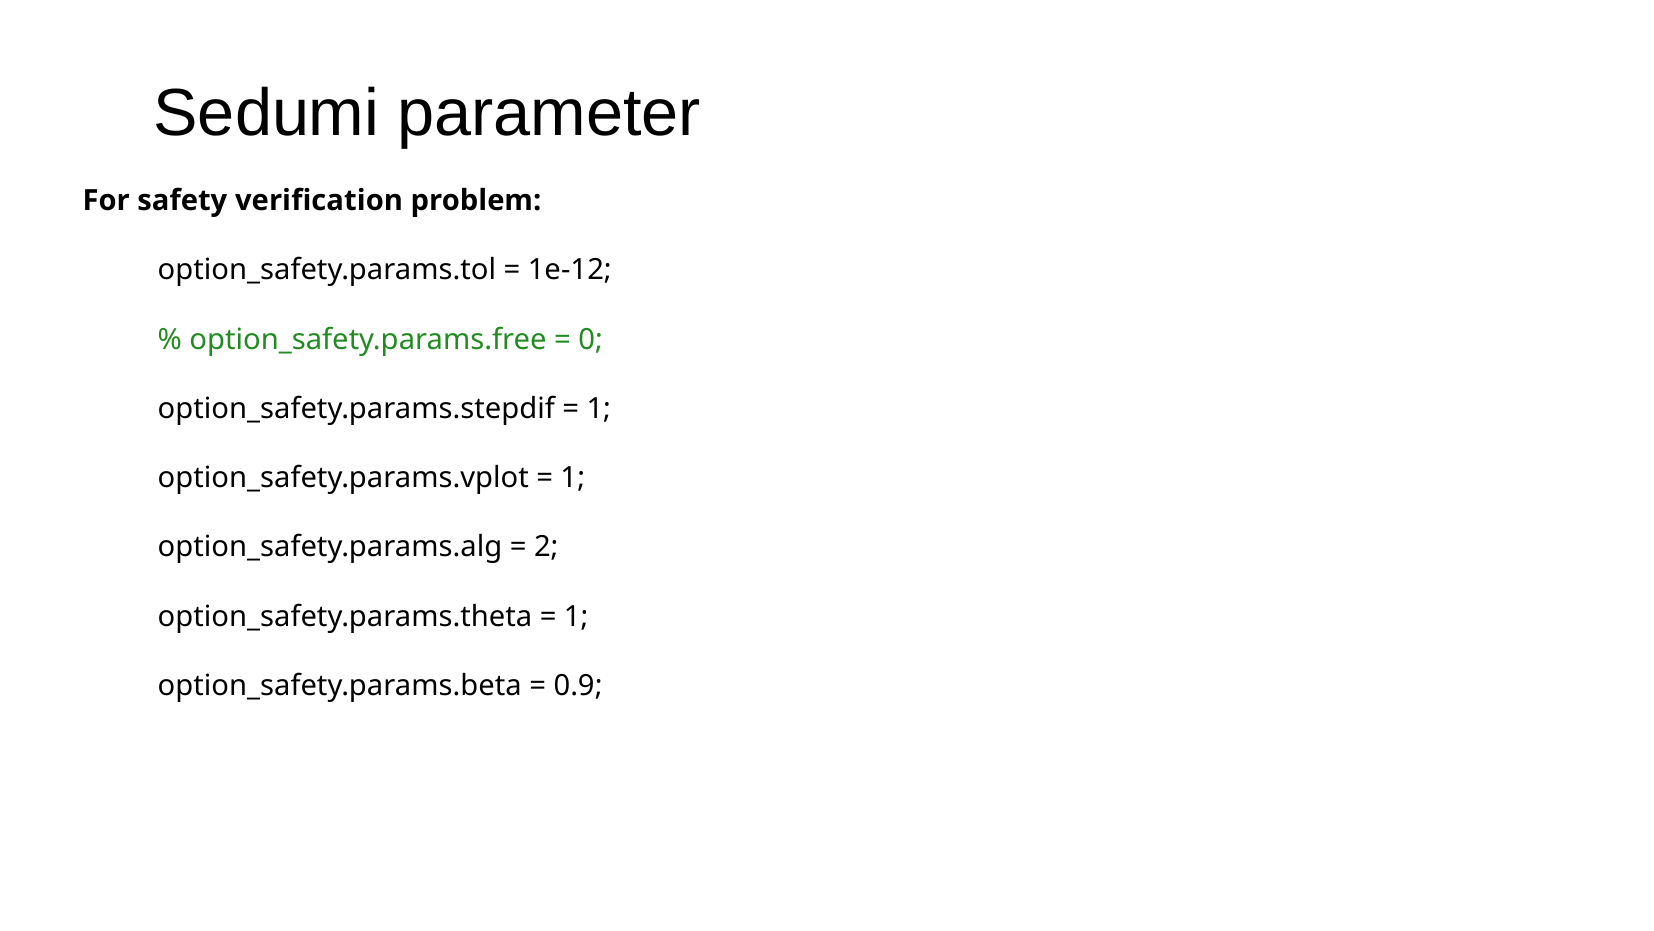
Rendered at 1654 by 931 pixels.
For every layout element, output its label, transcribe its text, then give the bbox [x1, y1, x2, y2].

list Sedumi parameter For safety verification problem: option_safety.params.tol = 1e-12; % option_safety.params.free = 0; option_safety.params.stepdif = 1; option_safety.params.vplot = 1; option_safety.params.alg = 2; option_safety.params.theta = 1; option_safety.params.beta = 0.9; [82, 75, 1571, 871]
